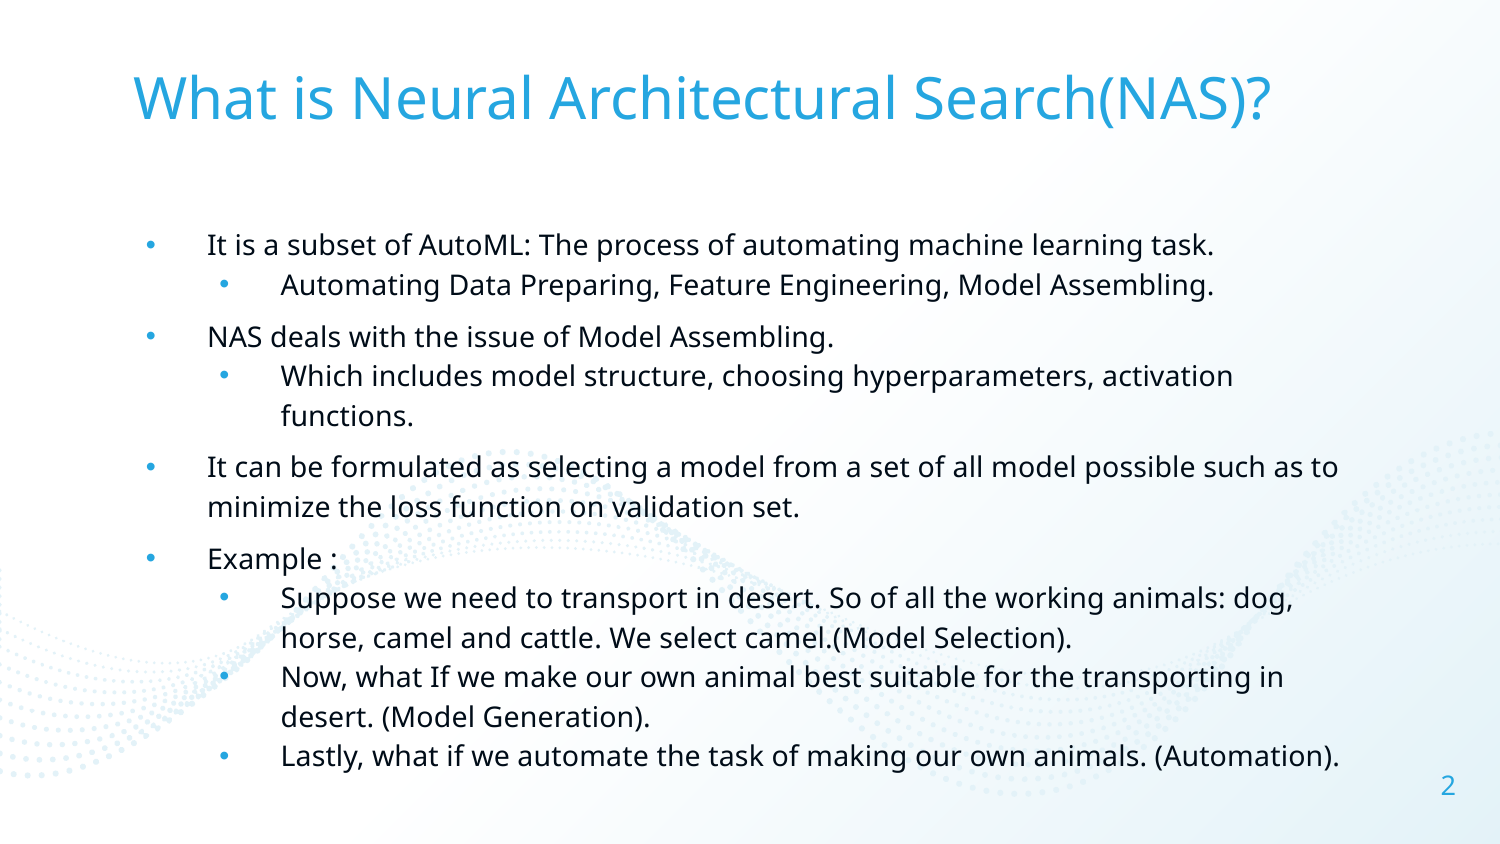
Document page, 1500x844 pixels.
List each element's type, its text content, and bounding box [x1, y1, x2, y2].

title What is Neural Architectural Search(NAS)? [133, 111, 1367, 203]
slide_number <number> [1366, 754, 1457, 819]
list It is a subset of AutoML: The process of automating machine learning task. Automating Data Preparing, Feature Engineering, Model Assembling. NAS deals with the issue of Model Assembling. Which includes model structure, choosing hyperparameters, activation functions. It can be formulated as selecting a model from a set of all model possible such as to minimize the loss function on validation set. Example : Suppose we need to transport in desert. So of all the working animals: dog, horse, camel and cattle. We select camel.(Model Selection). Now, what If we make our own animal best suitable for the transporting in desert. (Model Generation). Lastly, what if we automate the task of making our own animals. (Automation). [133, 222, 1367, 777]
